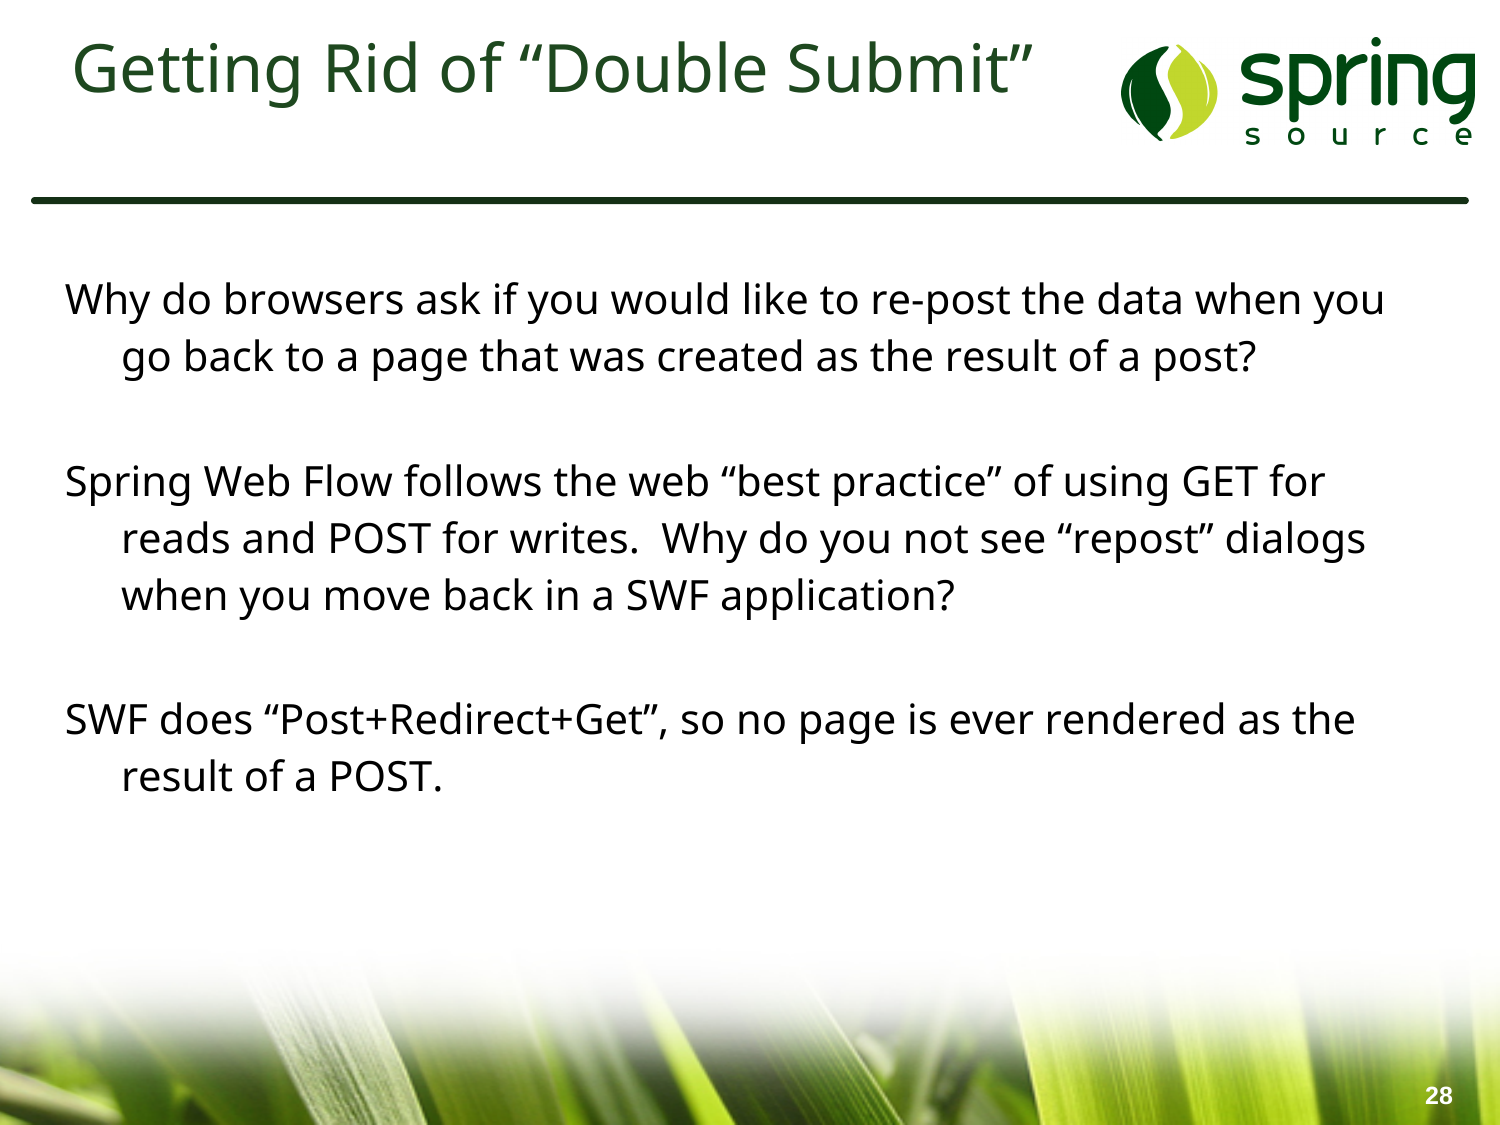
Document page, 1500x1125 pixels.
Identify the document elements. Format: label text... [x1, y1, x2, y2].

picture [1121, 37, 1475, 145]
picture [0, 944, 1500, 1125]
list Why do browsers ask if you would like to re-post the data when you go back to a page that was created as the result of a post? Spring Web Flow follows the web “best practice” of using GET for reads and POST for writes. Why do you not see “repost” dialogs when you move back in a SWF application? SWF does “Post+Redirect+Get”, so no page is ever rendered as the result of a POST. [50, 262, 1450, 938]
title Getting Rid of “Double Submit” [56, 13, 1090, 192]
